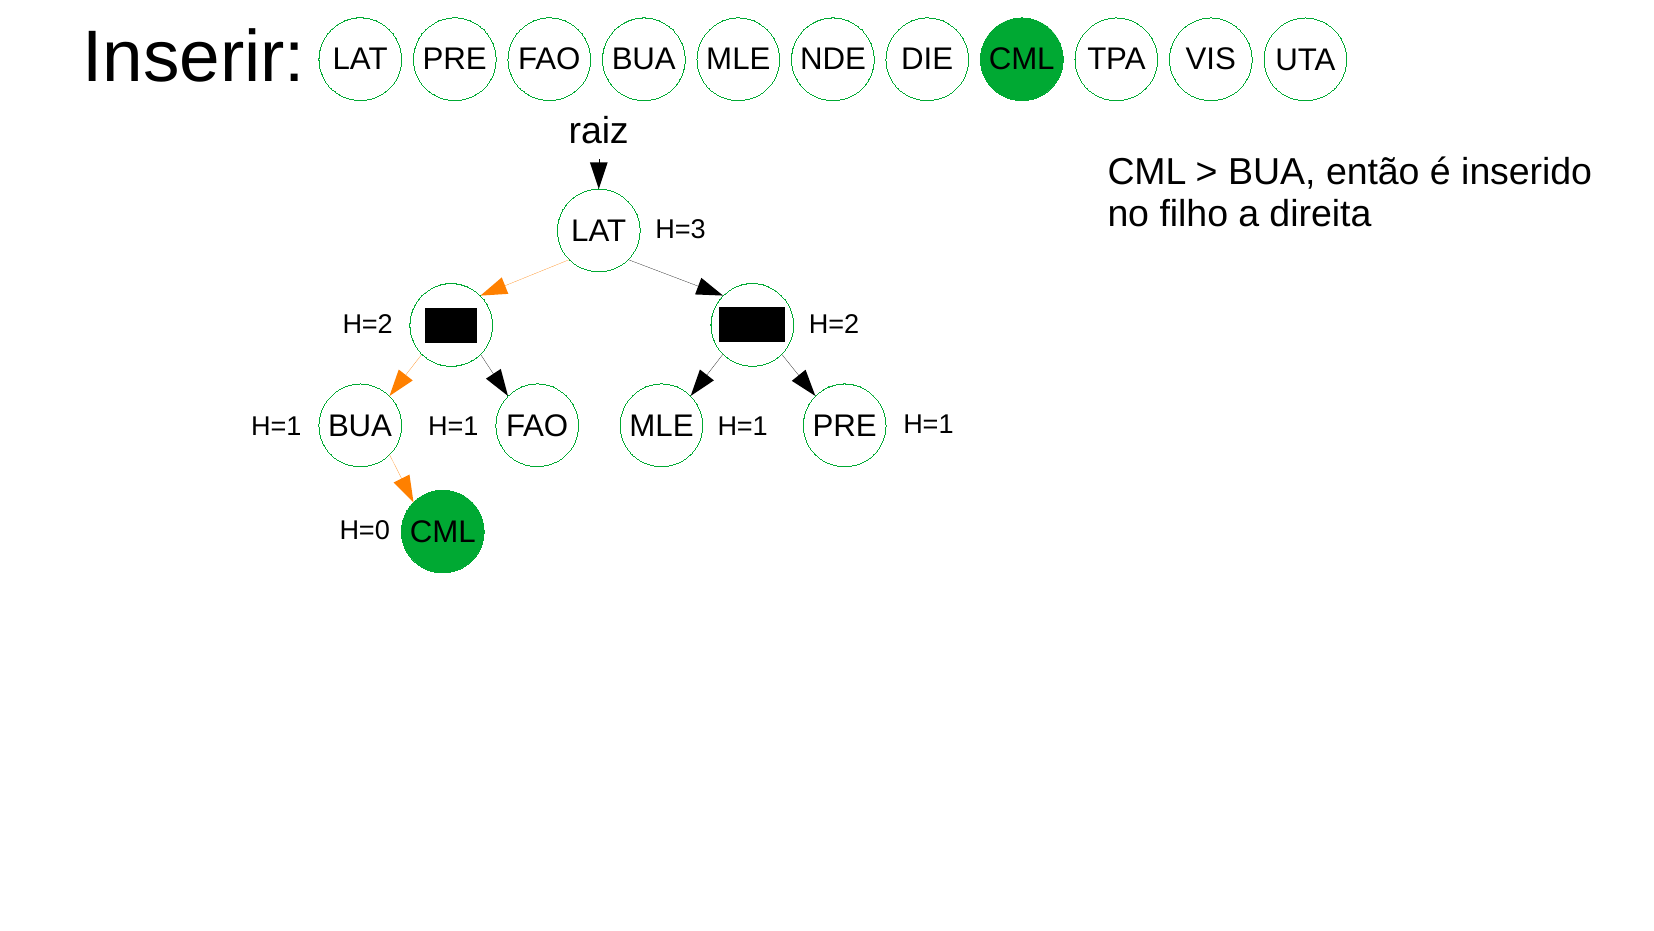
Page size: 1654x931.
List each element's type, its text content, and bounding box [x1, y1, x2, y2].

text_box raiz [553, 102, 644, 160]
text_box PRE [803, 383, 887, 467]
text_box VIS [1169, 17, 1253, 101]
text_box CML [405, 490, 485, 573]
text_box MLE [620, 383, 702, 467]
text_box NDE [791, 17, 875, 101]
text_box CML [980, 17, 1064, 101]
text_box LAT [557, 189, 640, 272]
text_box H=1 [413, 403, 494, 449]
text_box H=3 [640, 206, 721, 252]
text_box H=1 [702, 403, 783, 449]
text_box UTA [1264, 17, 1347, 101]
text_box DIE [885, 17, 969, 101]
text_box H=1 [888, 401, 969, 447]
text_box BUA [602, 17, 686, 101]
text_box FAO [495, 383, 579, 467]
text_box MLE [696, 17, 780, 101]
text_box H=2 [327, 301, 408, 347]
text_box PRE [413, 17, 497, 101]
text_box BUA [318, 383, 402, 467]
text_box LAT [318, 17, 402, 101]
text_box FAO [507, 17, 591, 101]
text_box NDE [711, 283, 794, 367]
text_box H=2 [794, 301, 875, 347]
title Inserir: [82, 0, 319, 134]
text_box CML > BUA, então é inserido no filho a direita [1092, 142, 1608, 242]
text_box H=0 [324, 507, 405, 553]
text_box H=1 [236, 403, 317, 449]
text_box DIE [409, 283, 493, 367]
text_box TPA [1074, 17, 1158, 101]
